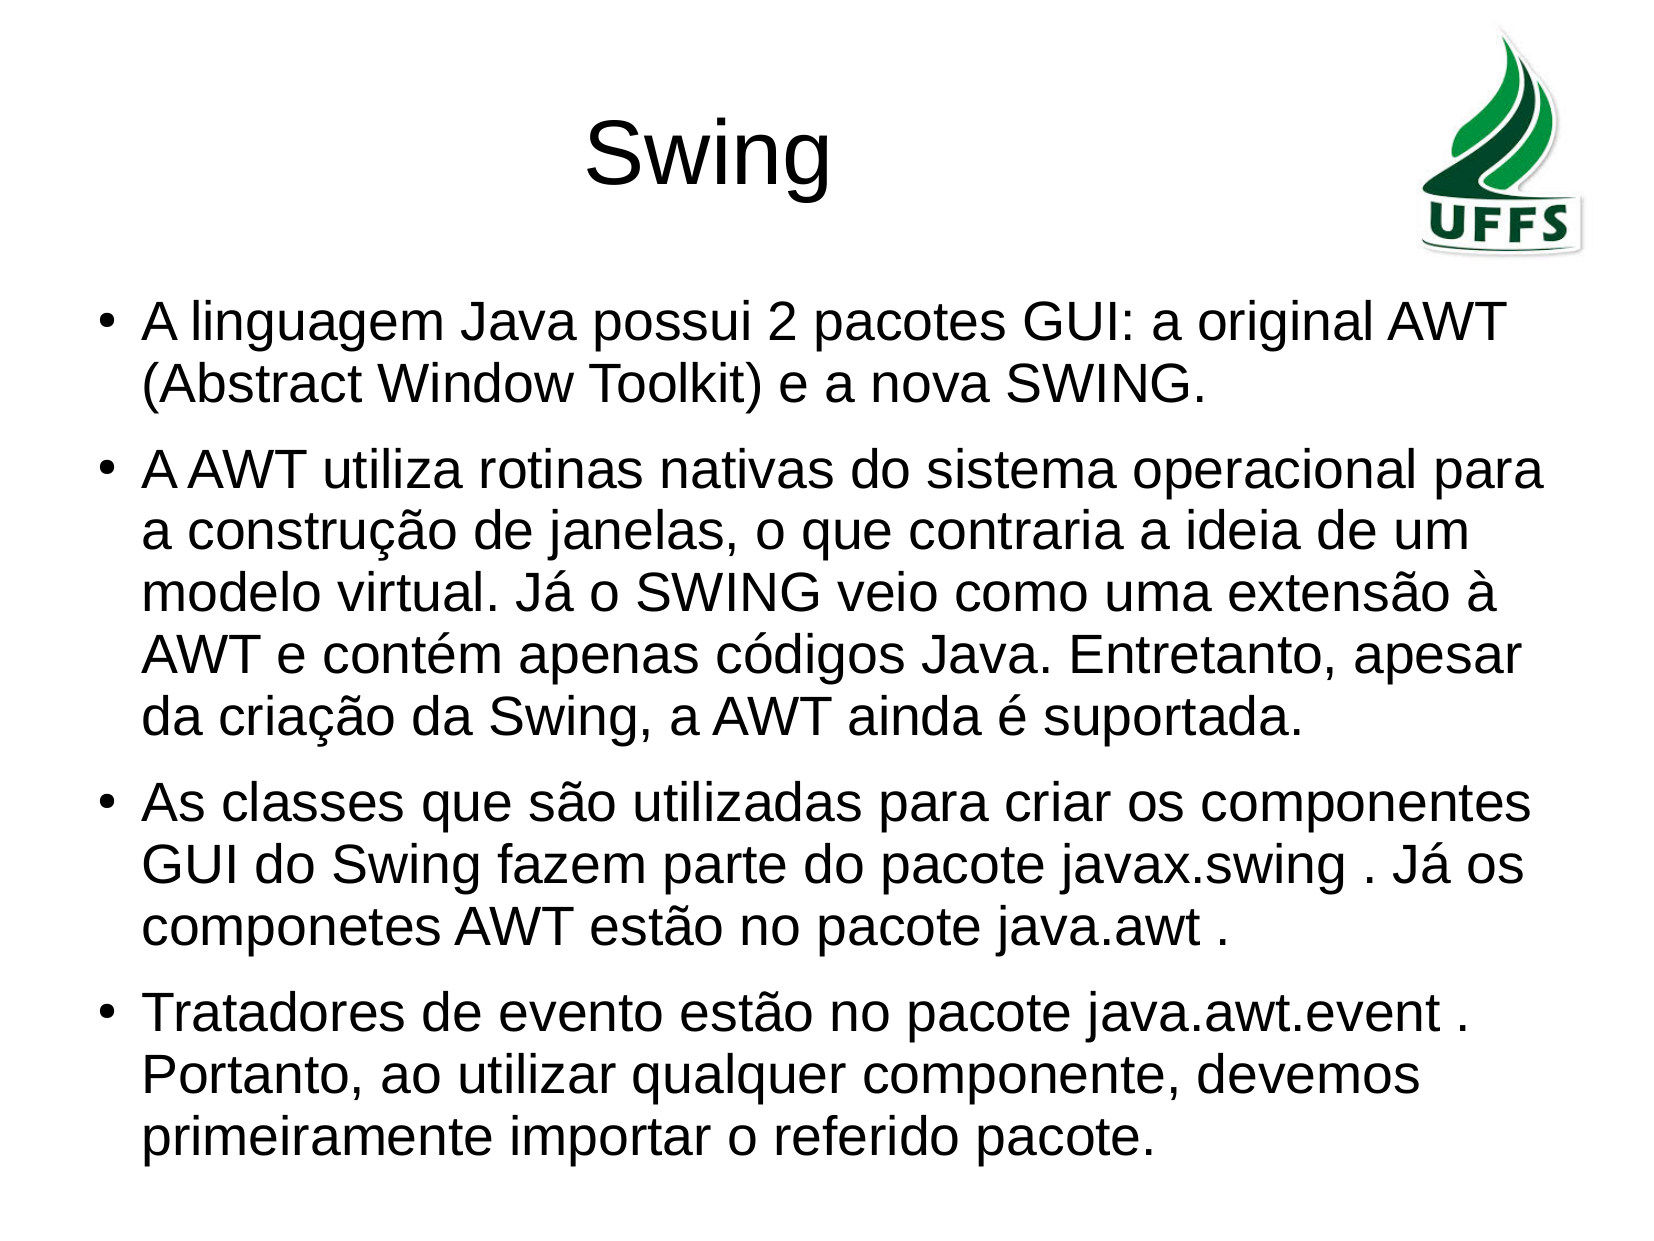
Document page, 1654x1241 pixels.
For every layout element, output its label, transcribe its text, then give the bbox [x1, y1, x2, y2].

list A linguagem Java possui 2 pacotes GUI: a original AWT (Abstract Window Toolkit) e a nova SWING. A AWT utiliza rotinas nativas do sistema operacional para a construção de janelas, o que contraria a ideia de um modelo virtual. Já o SWING veio como uma extensão à AWT e contém apenas códigos Java. Entretanto, apesar da criação da Swing, a AWT ainda é suportada. As classes que são utilizadas para criar os componentes GUI do Swing fazem parte do pacote javax.swing . Já os componetes AWT estão no pacote java.awt . Tratadores de evento estão no pacote java.awt.event . Portanto, ao utilizar qualquer componente, devemos primeiramente importar o referido pacote. [82, 290, 1571, 1182]
picture [1381, 20, 1624, 272]
title Swing [82, 49, 1335, 257]
